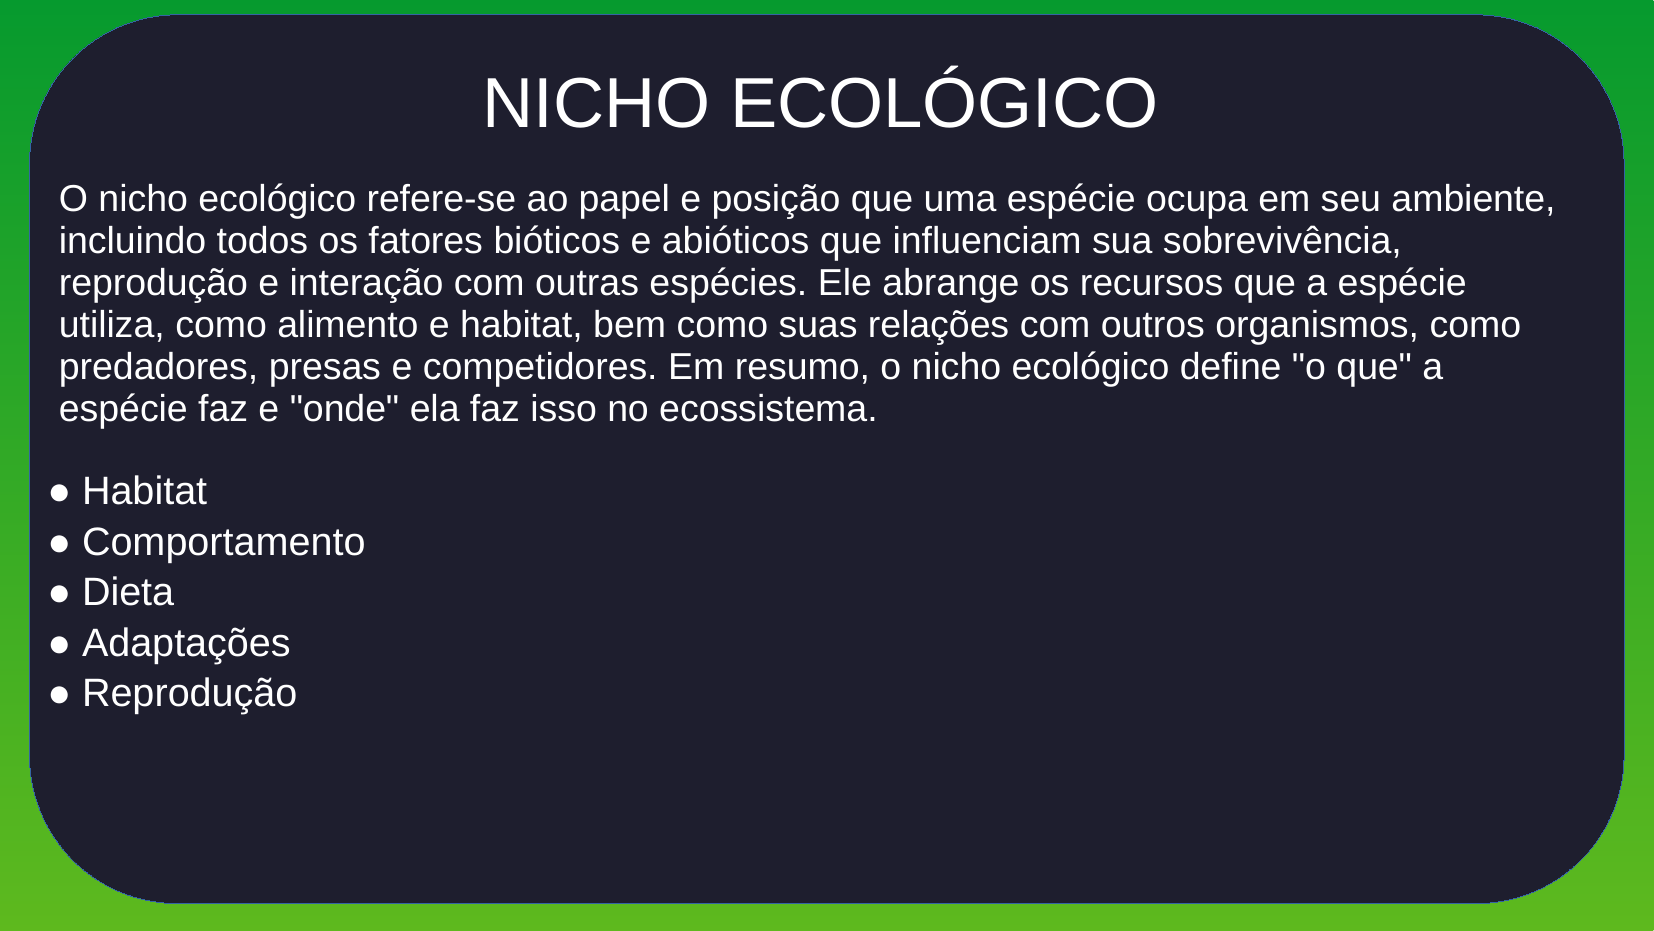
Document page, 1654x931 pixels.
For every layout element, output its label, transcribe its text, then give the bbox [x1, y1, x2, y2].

text_box O nicho ecológico refere-se ao papel e posição que uma espécie ocupa em seu ambiente, incluindo todos os fatores bióticos e abióticos que influenciam sua sobrevivência, reprodução e interação com outras espécies. Ele abrange os recursos que a espécie utiliza, como alimento e habitat, bem como suas relações com outros organismos, como predadores, presas e competidores. Em resumo, o nicho ecológico define "o que" a espécie faz e "onde" ela faz isso no ecossistema. [59, 177, 1577, 472]
text_box [29, 44, 1625, 904]
text_box ● Habitat ● Comportamento ● Dieta ● Adaptações ● Reprodução [47, 439, 1565, 739]
title NICHO ECOLÓGICO [76, 14, 1565, 177]
